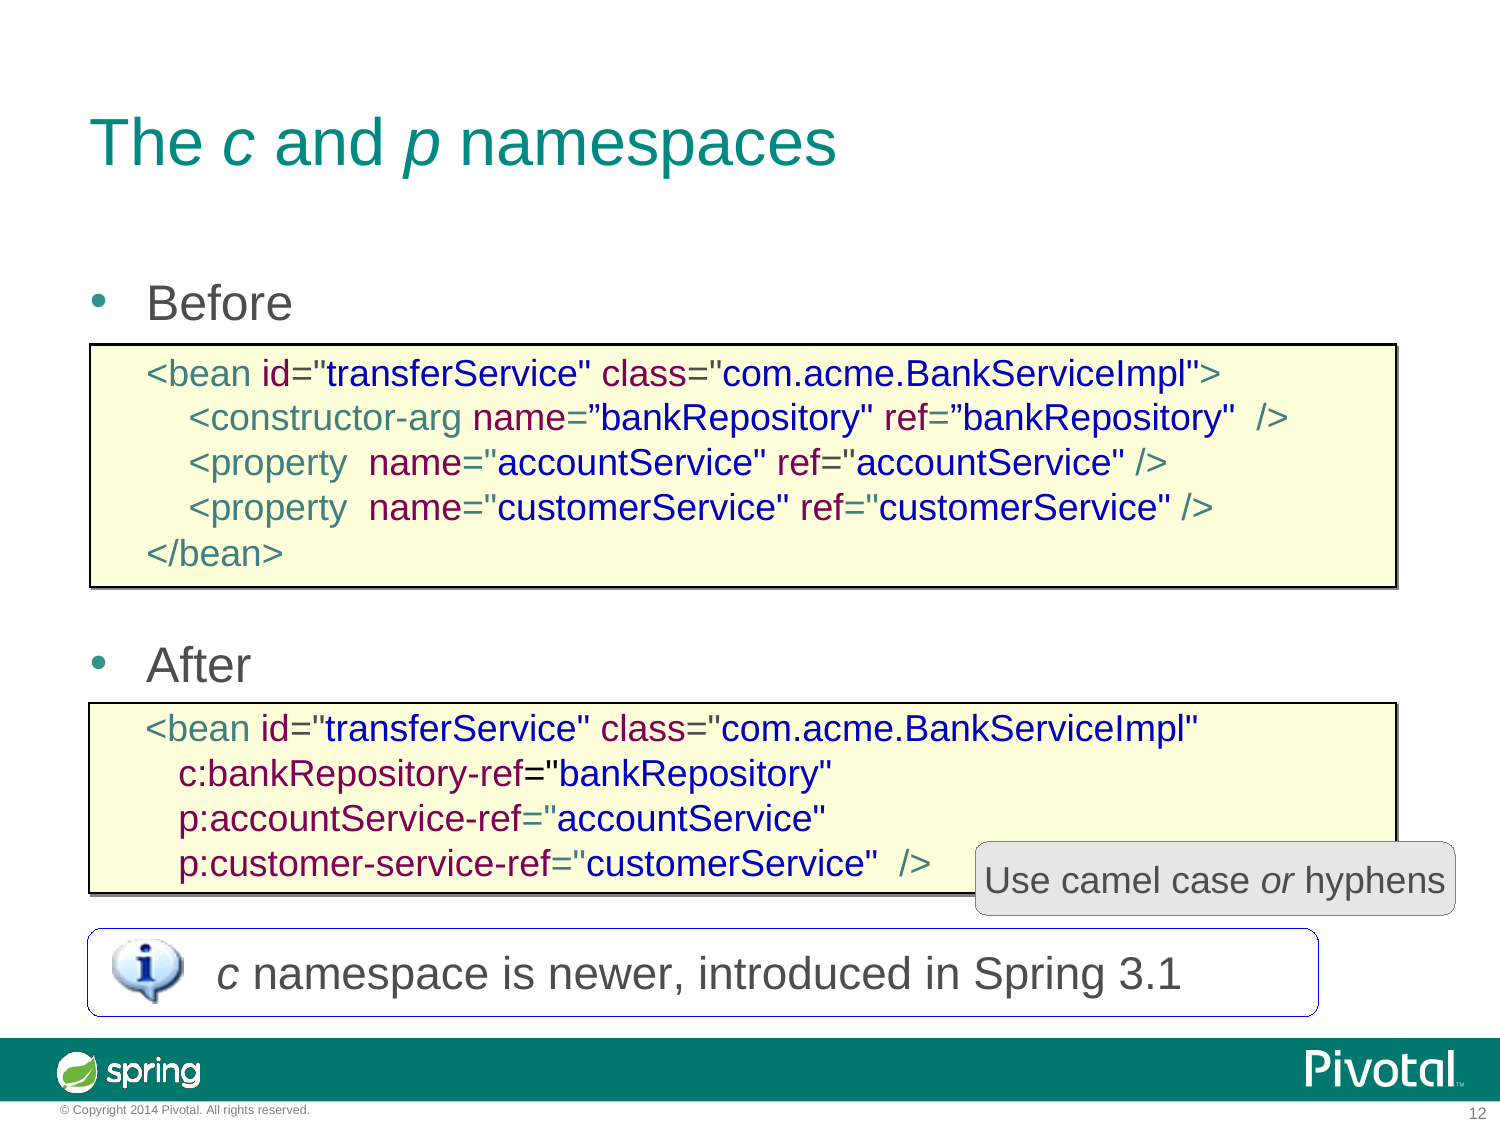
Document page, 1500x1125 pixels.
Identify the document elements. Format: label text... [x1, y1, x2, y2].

picture [112, 939, 184, 1004]
list Before After [75, 262, 1426, 1005]
text_box <bean id="transferService" class="com.acme.BankServiceImpl"> <constructor-arg name=”bankRepository" ref=”bankRepository" /> <property name="accountService" ref="accountService" /> <property name="customerService" ref="customerService" /> </bean> [89, 344, 1396, 587]
picture [32, 1041, 210, 1103]
title The c and p namespaces [75, 45, 1426, 233]
text_box [87, 928, 1318, 1017]
text_box Use camel case or hyphens [975, 841, 1456, 916]
text_box c namespace is newer, introduced in Spring 3.1 [201, 936, 1319, 1006]
text_box <bean id="transferService" class="com.acme.BankServiceImpl" c:bankRepository-ref="bankRepository" p:accountService-ref="accountService" p:customer-service-ref="customerService" /> [88, 702, 1396, 894]
picture [1306, 1050, 1464, 1087]
